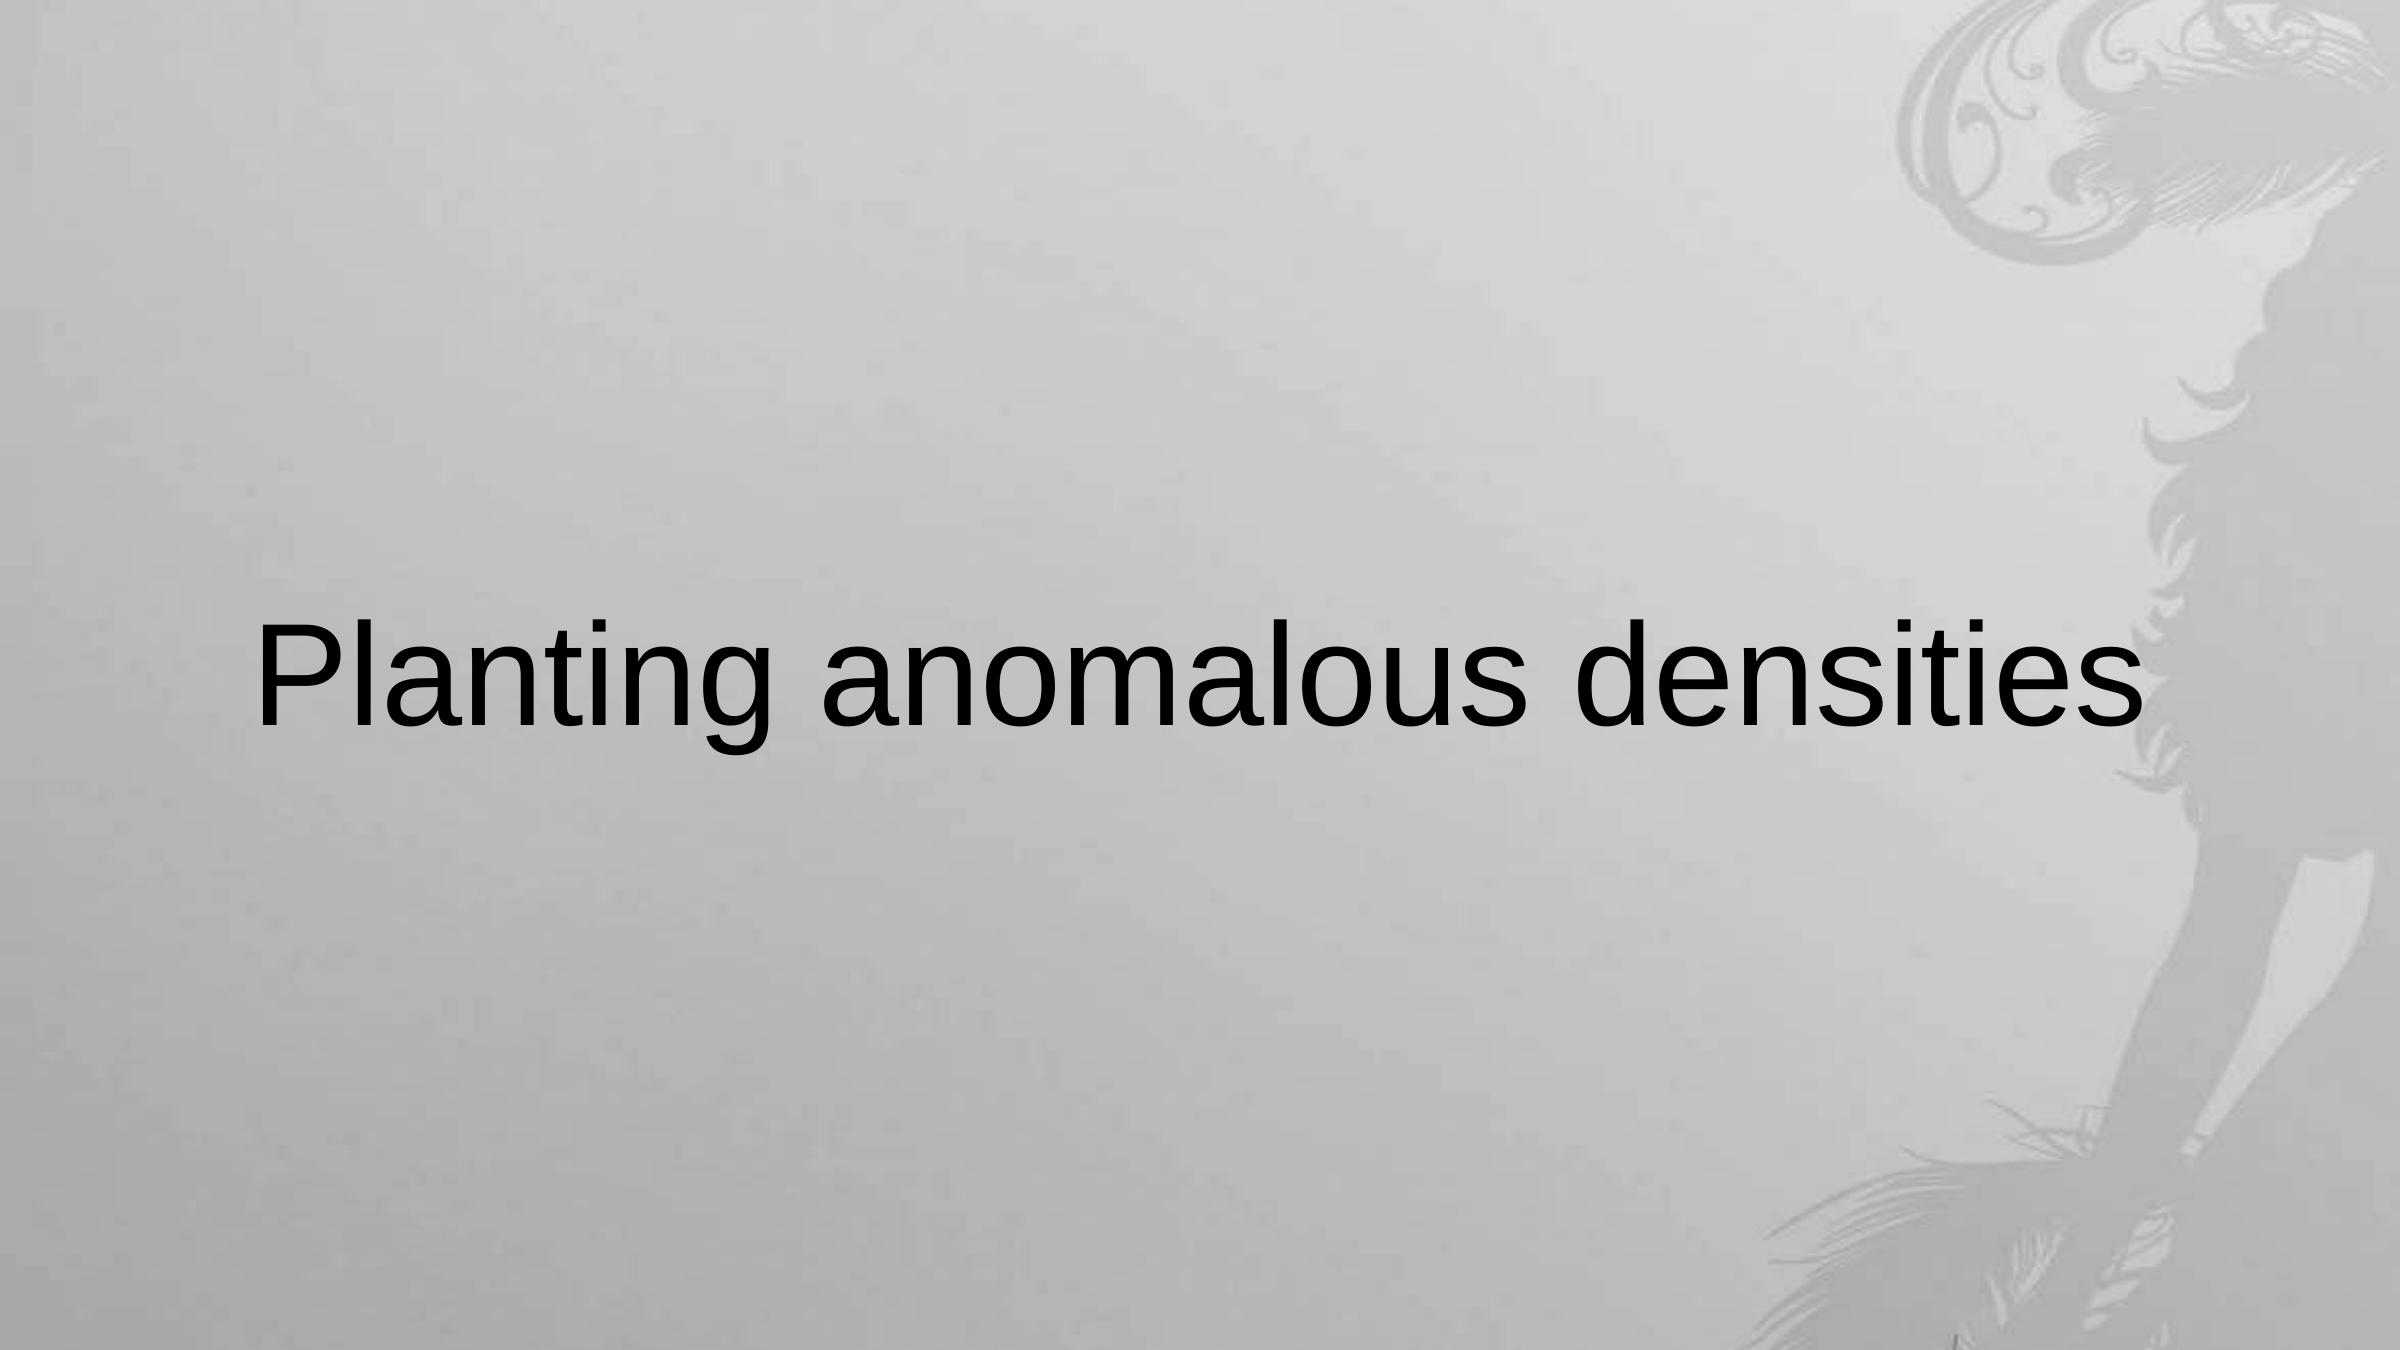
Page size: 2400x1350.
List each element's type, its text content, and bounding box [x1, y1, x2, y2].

title Planting anomalous densities [120, 562, 2281, 788]
picture [0, 0, 2400, 1350]
